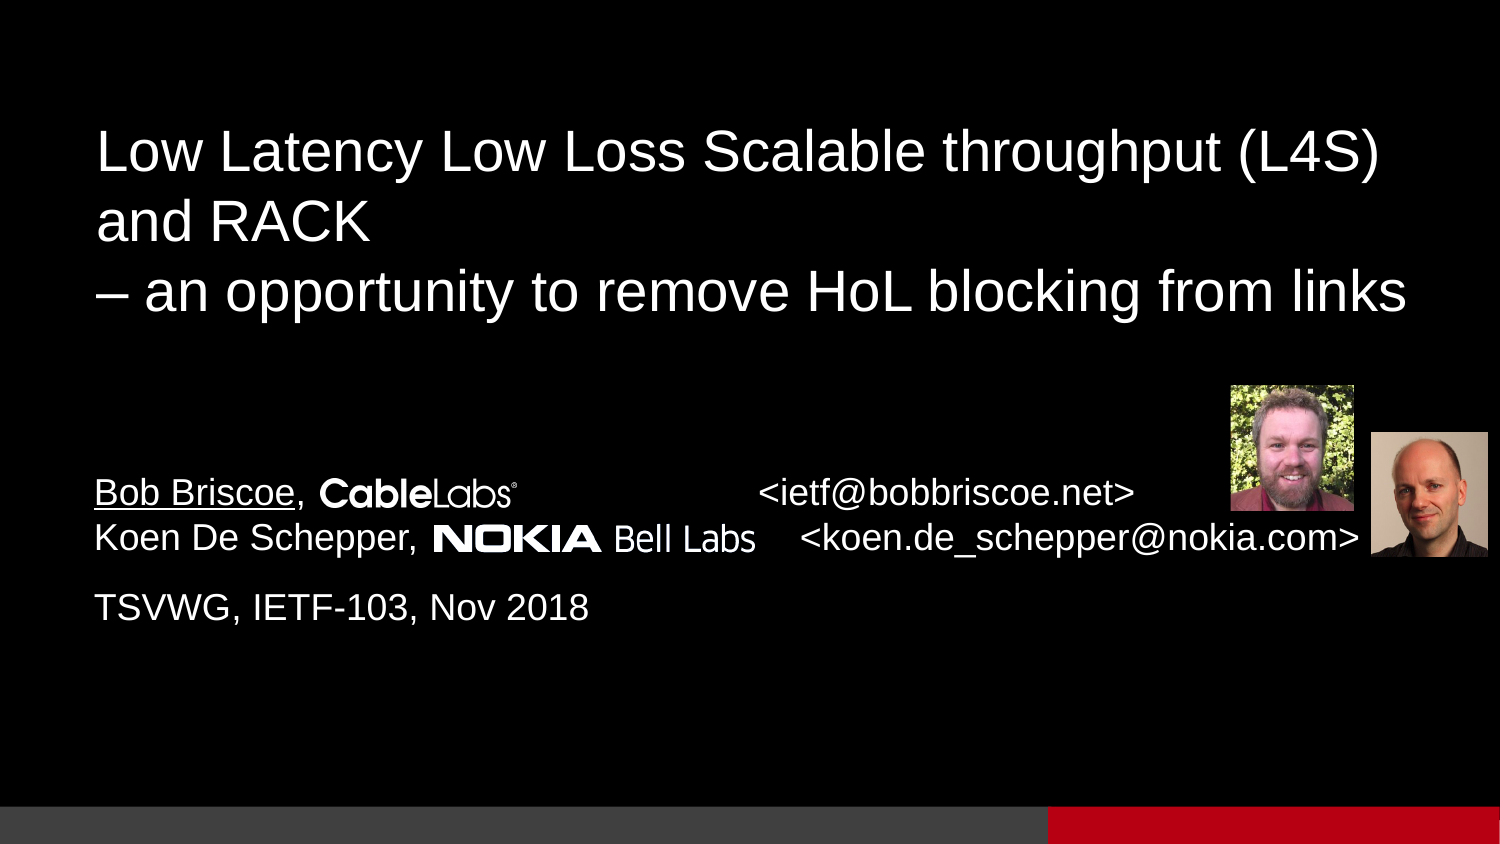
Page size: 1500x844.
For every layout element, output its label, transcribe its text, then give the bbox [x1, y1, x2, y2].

text_box Bob Briscoe, CableLabs <ietf@bobbriscoe.net> Koen De Schepper, <koen.de_schepper@nokia.com> TSVWG, IETF-103, Nov 2018 [78, 460, 1423, 649]
picture [320, 478, 517, 508]
text_box Low Latency Low Loss Scalable throughput (L4S) and RACK – an opportunity to remove HoL blocking from links [81, 105, 1453, 286]
picture [1371, 432, 1488, 557]
picture [1230, 385, 1354, 511]
picture [426, 516, 764, 563]
